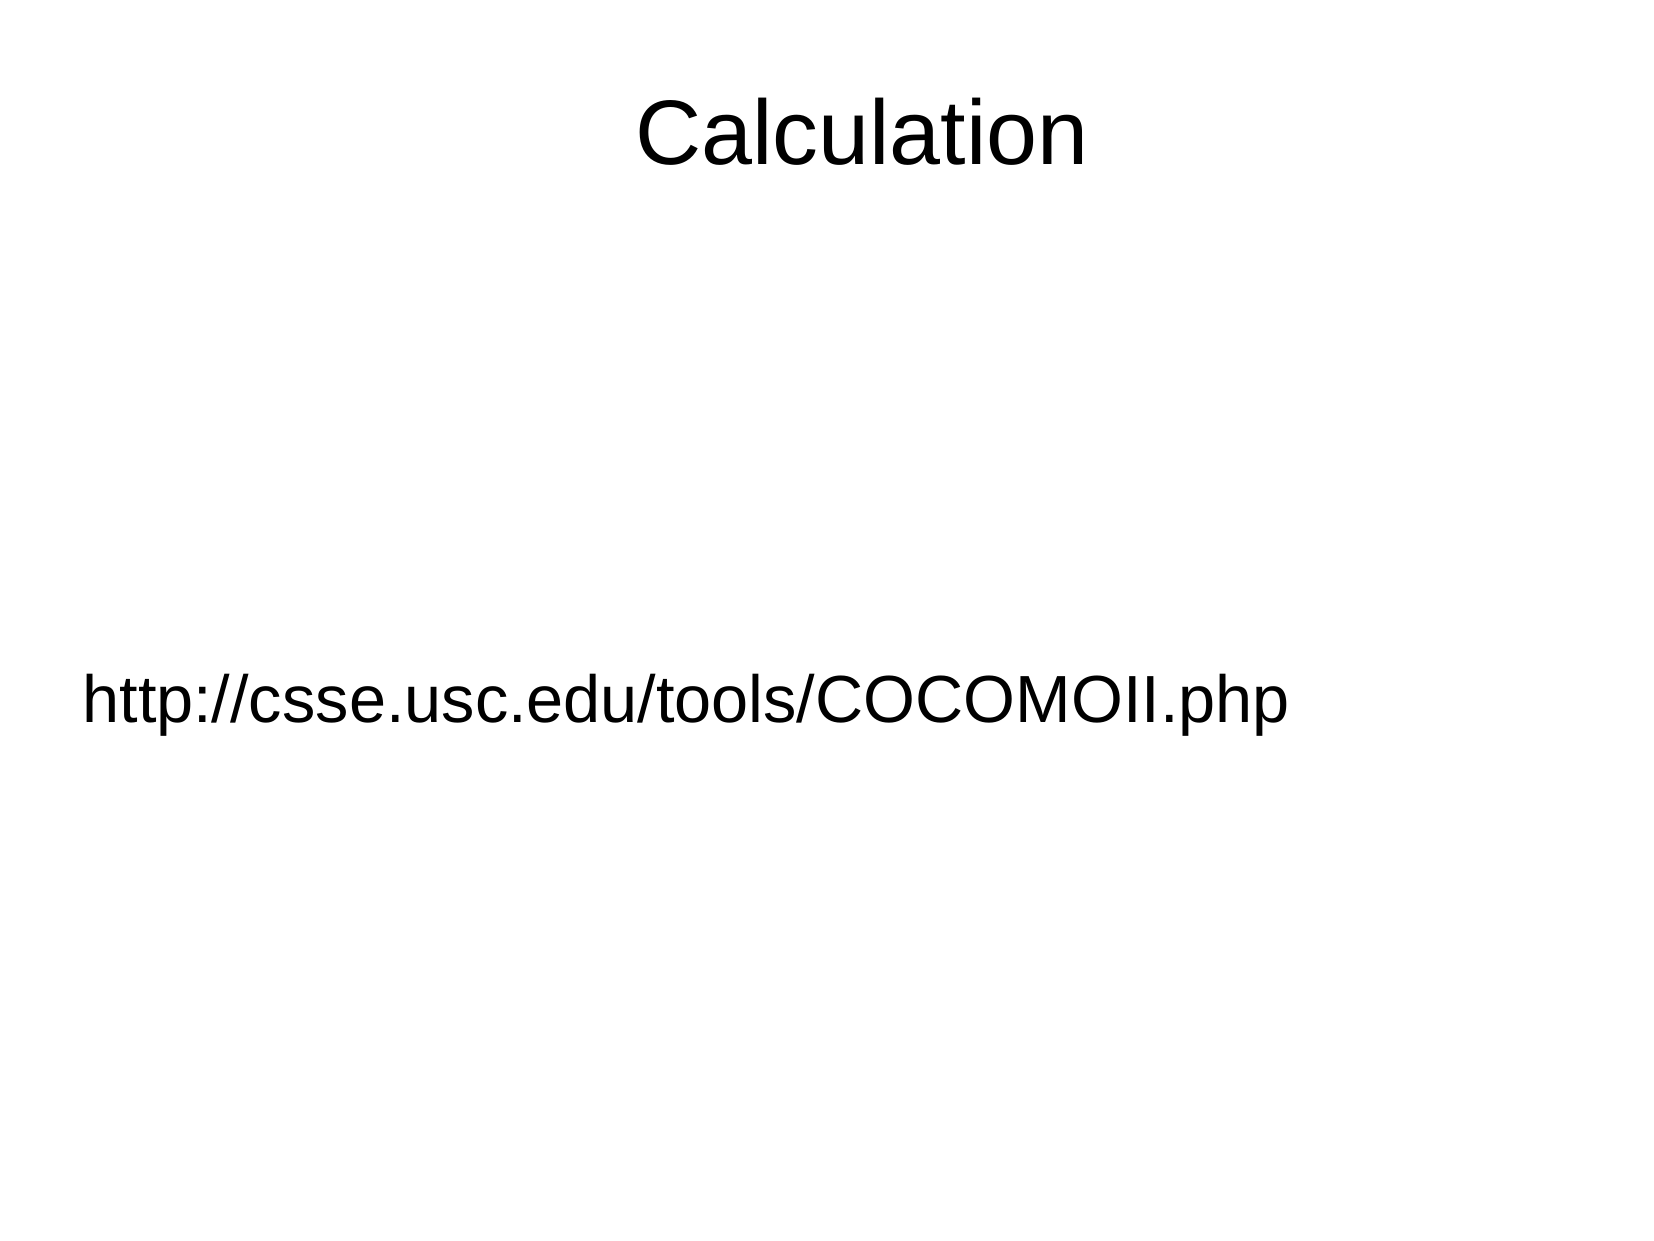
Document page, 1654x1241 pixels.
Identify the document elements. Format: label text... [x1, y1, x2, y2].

subtitle http://csse.usc.edu/tools/COCOMOII.php [82, 290, 1571, 1109]
title Calculation [118, 29, 1607, 237]
